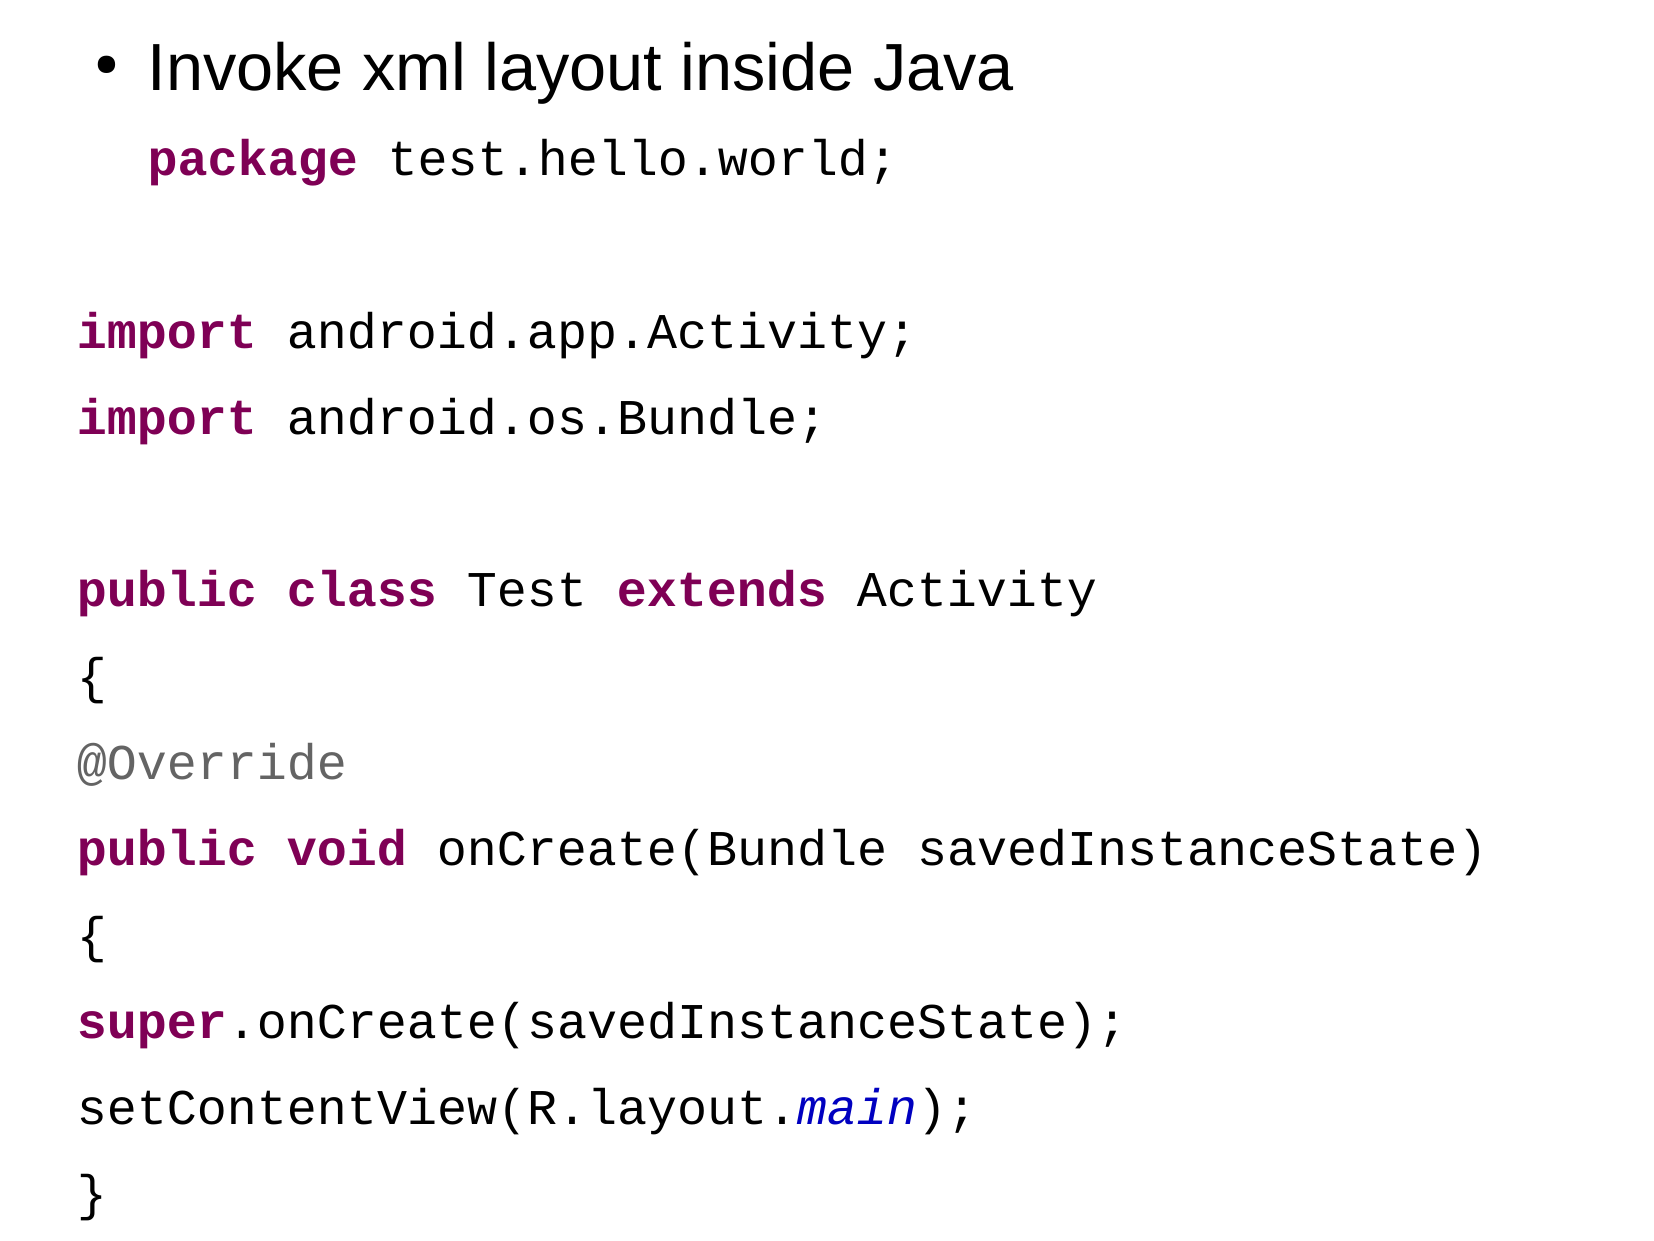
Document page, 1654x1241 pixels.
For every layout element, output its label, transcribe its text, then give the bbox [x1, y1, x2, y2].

list Invoke xml layout inside Java package test.hello.world; import android.app.Activity; import android.os.Bundle; public class Test extends Activity { @Override public void onCreate(Bundle savedInstanceState) { super.onCreate(savedInstanceState); setContentView(R.layout.main); } } [76, 29, 1565, 1241]
